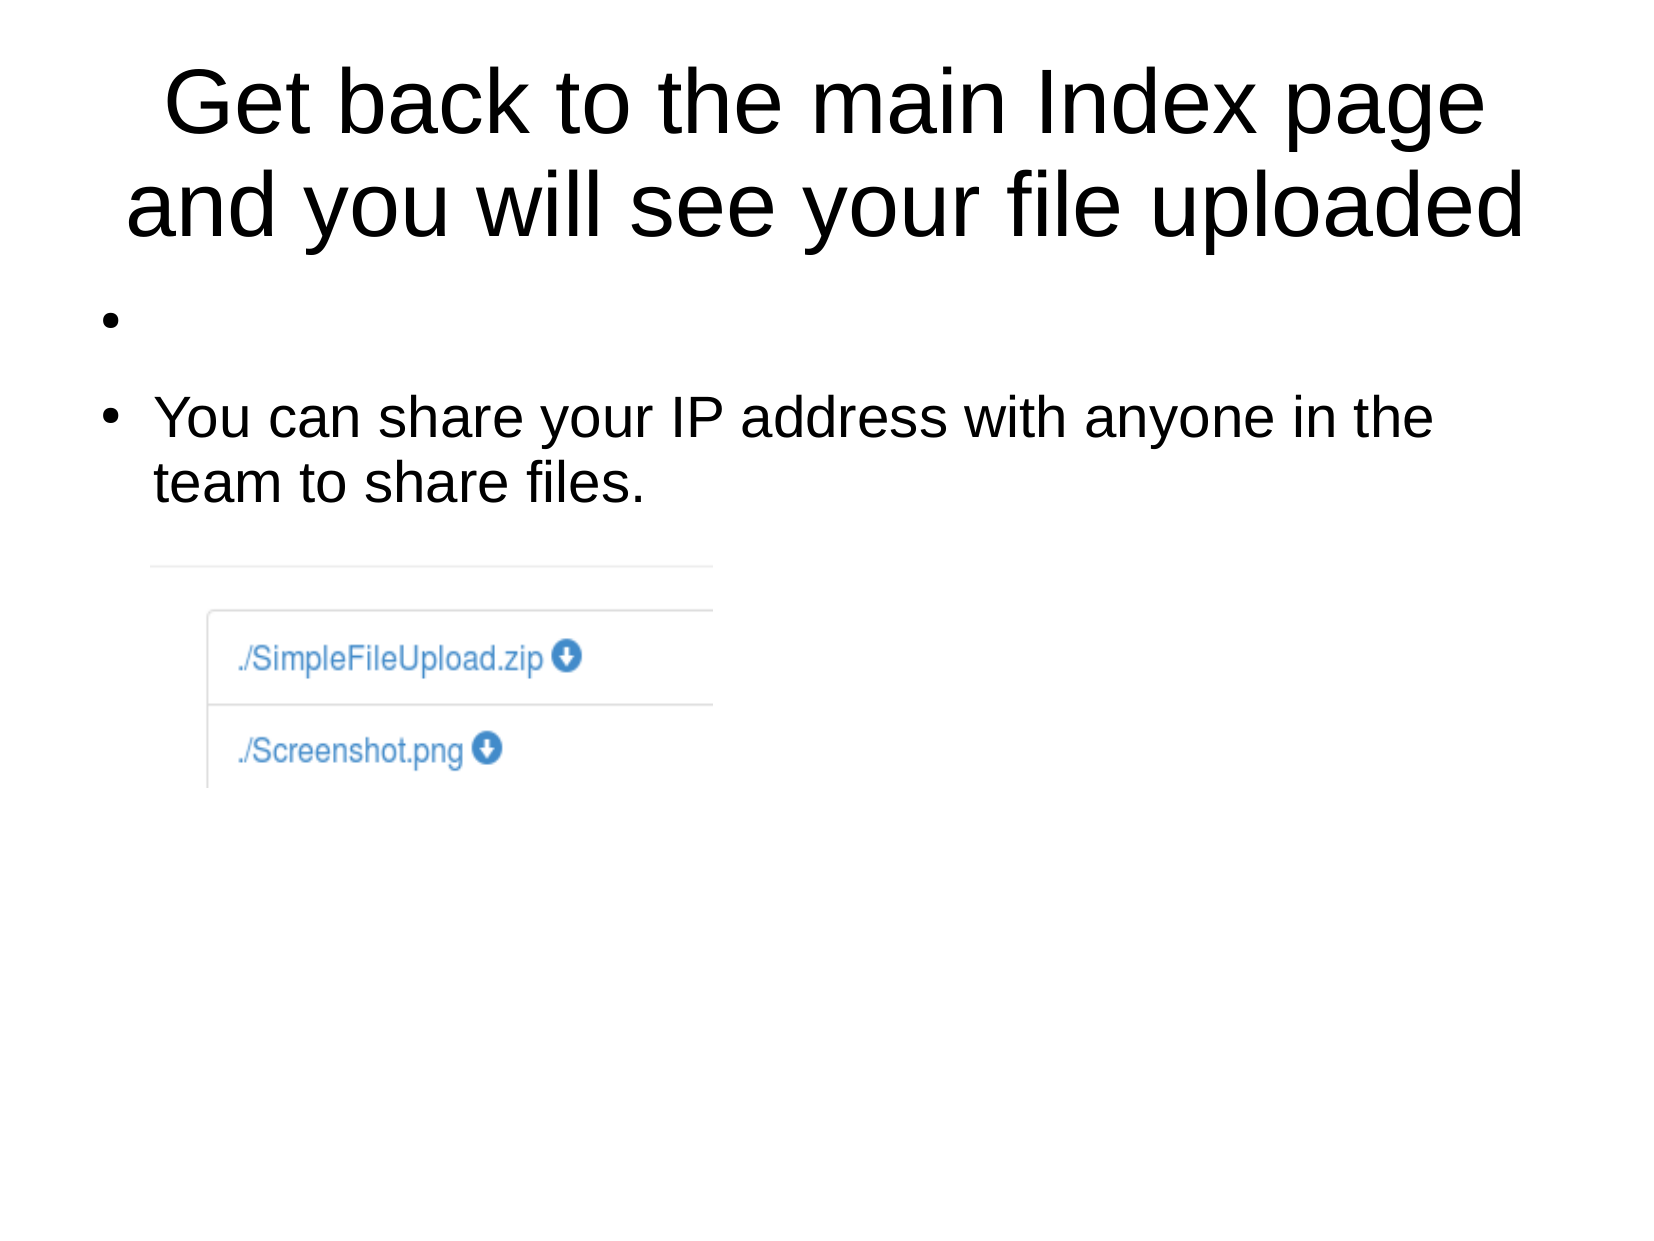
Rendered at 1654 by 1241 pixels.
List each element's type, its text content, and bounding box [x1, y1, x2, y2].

picture [150, 524, 713, 788]
list You can share your IP address with anyone in the team to share files. [82, 290, 1571, 1094]
title Get back to the main Index page and you will see your file uploaded [82, 50, 1571, 256]
